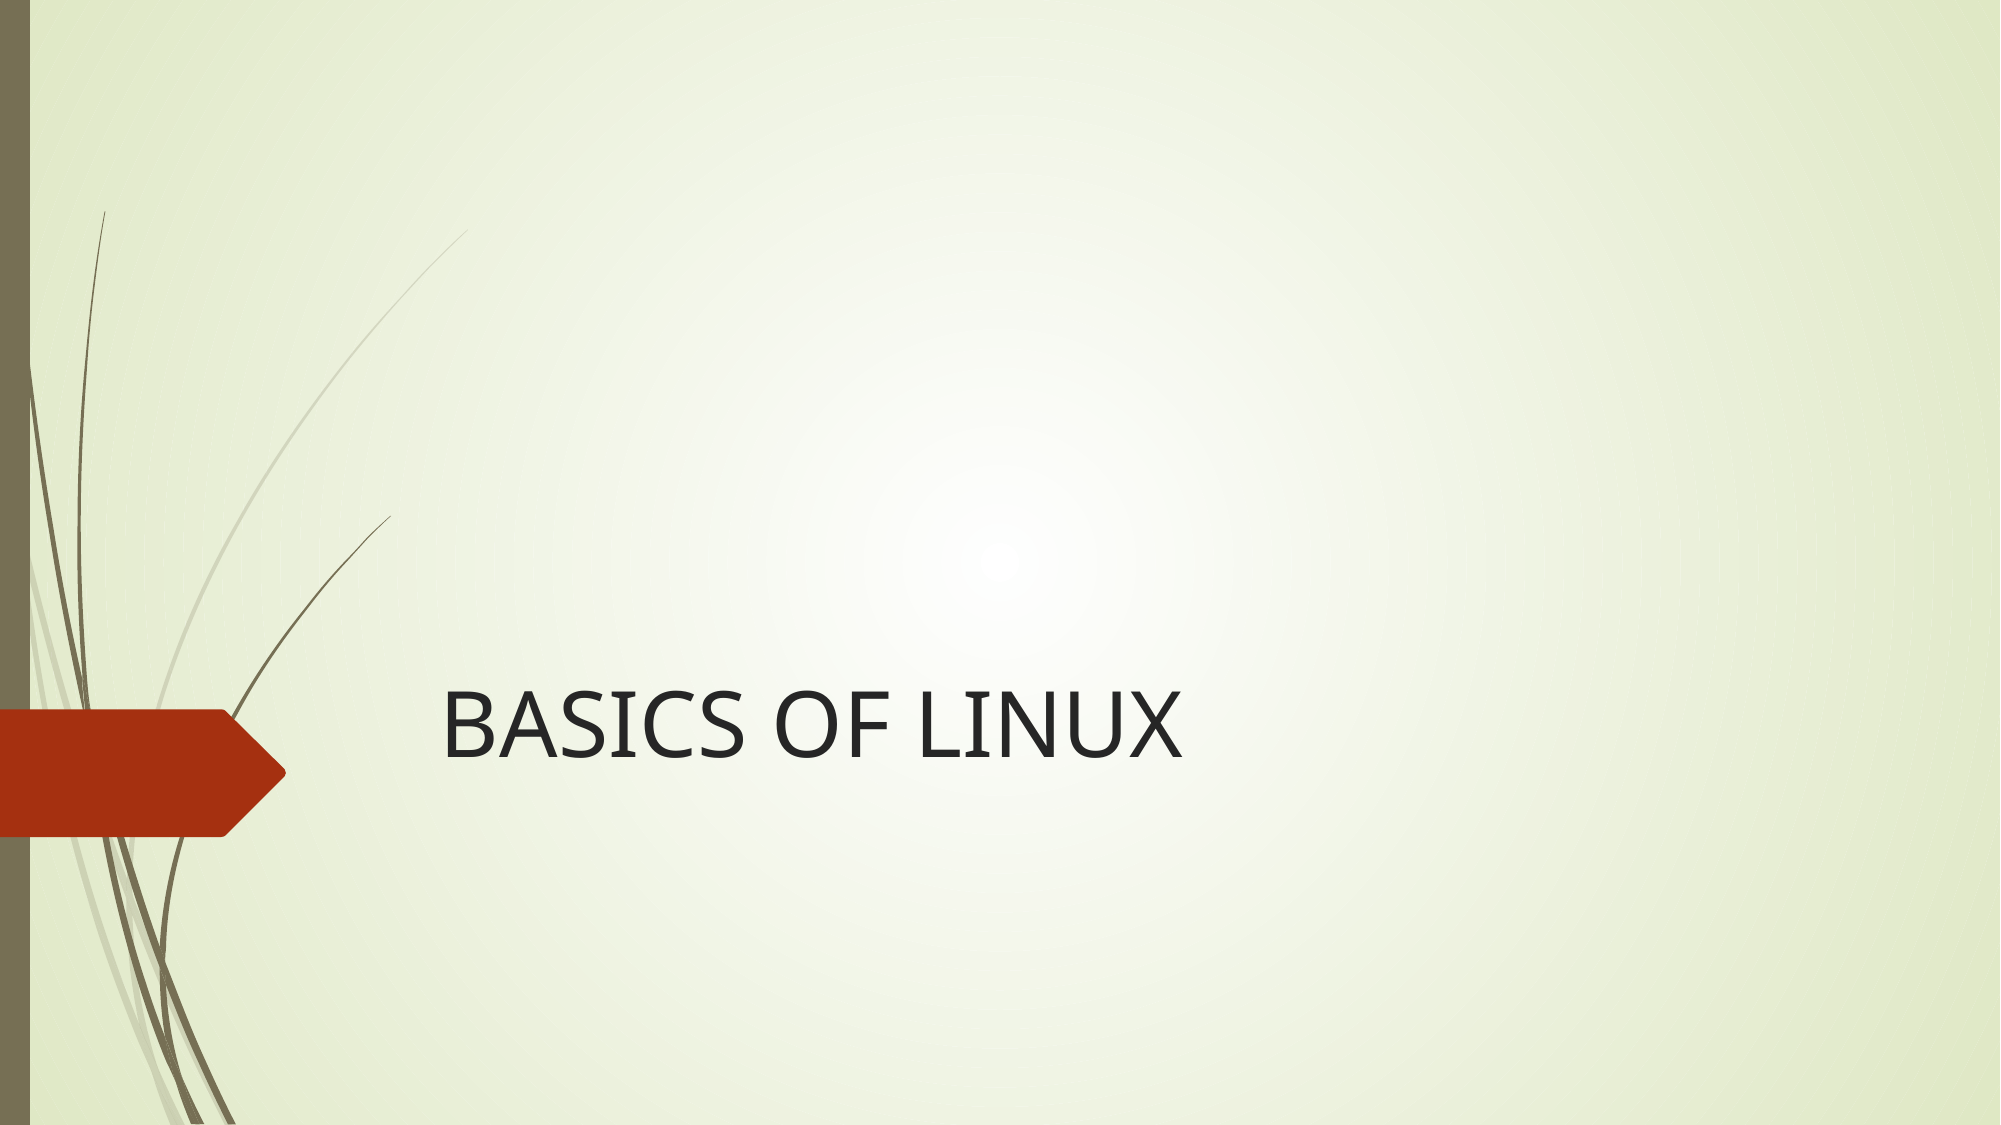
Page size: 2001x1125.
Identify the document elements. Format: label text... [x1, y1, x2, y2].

title BASICS OF LINUX [424, 412, 1888, 784]
